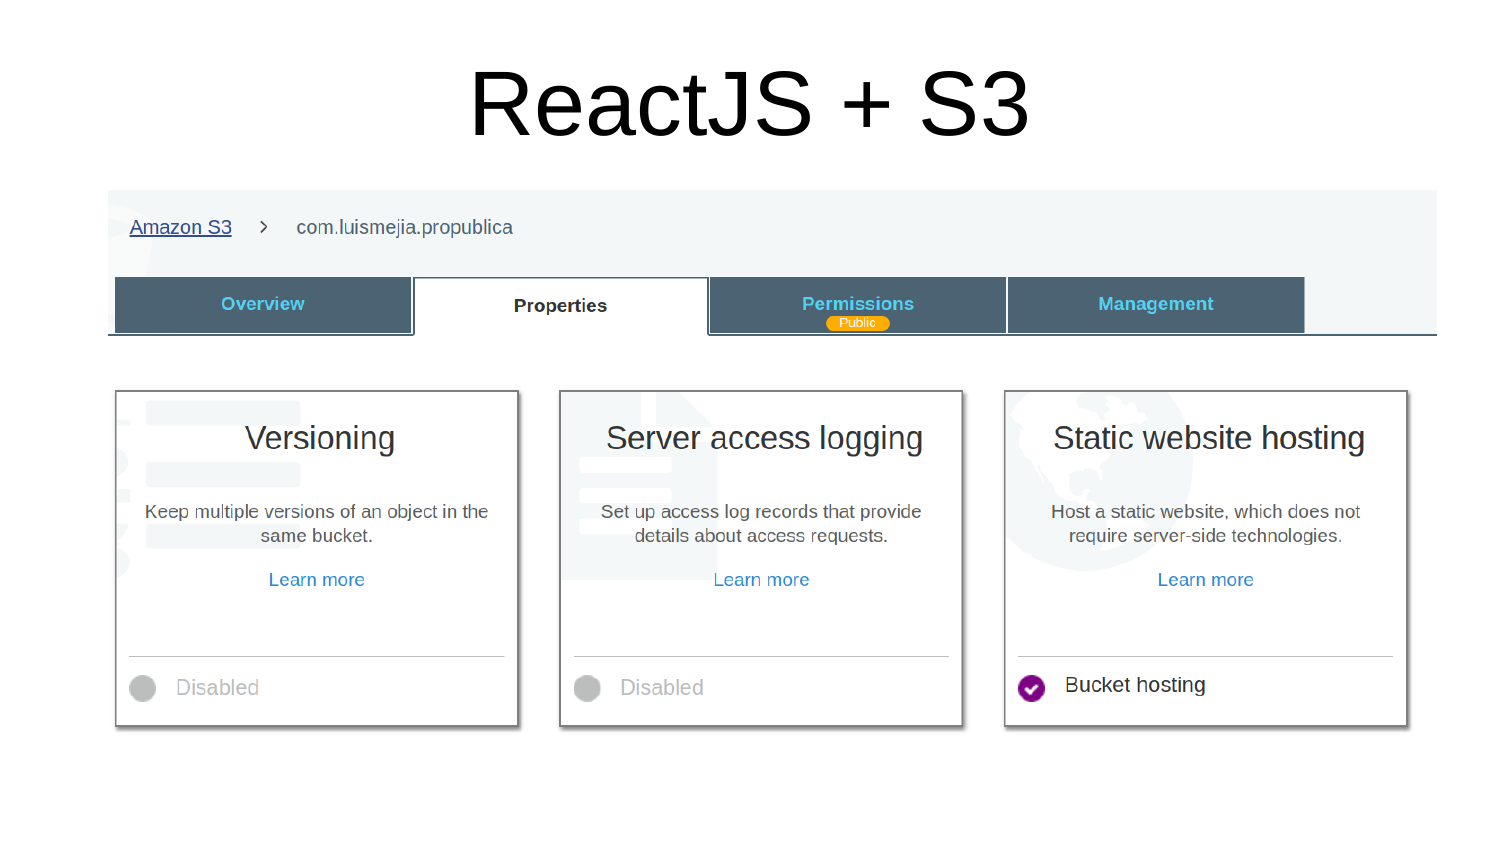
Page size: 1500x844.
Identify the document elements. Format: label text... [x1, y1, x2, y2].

title ReactJS + S3 [75, 33, 1425, 175]
picture [108, 190, 1437, 749]
